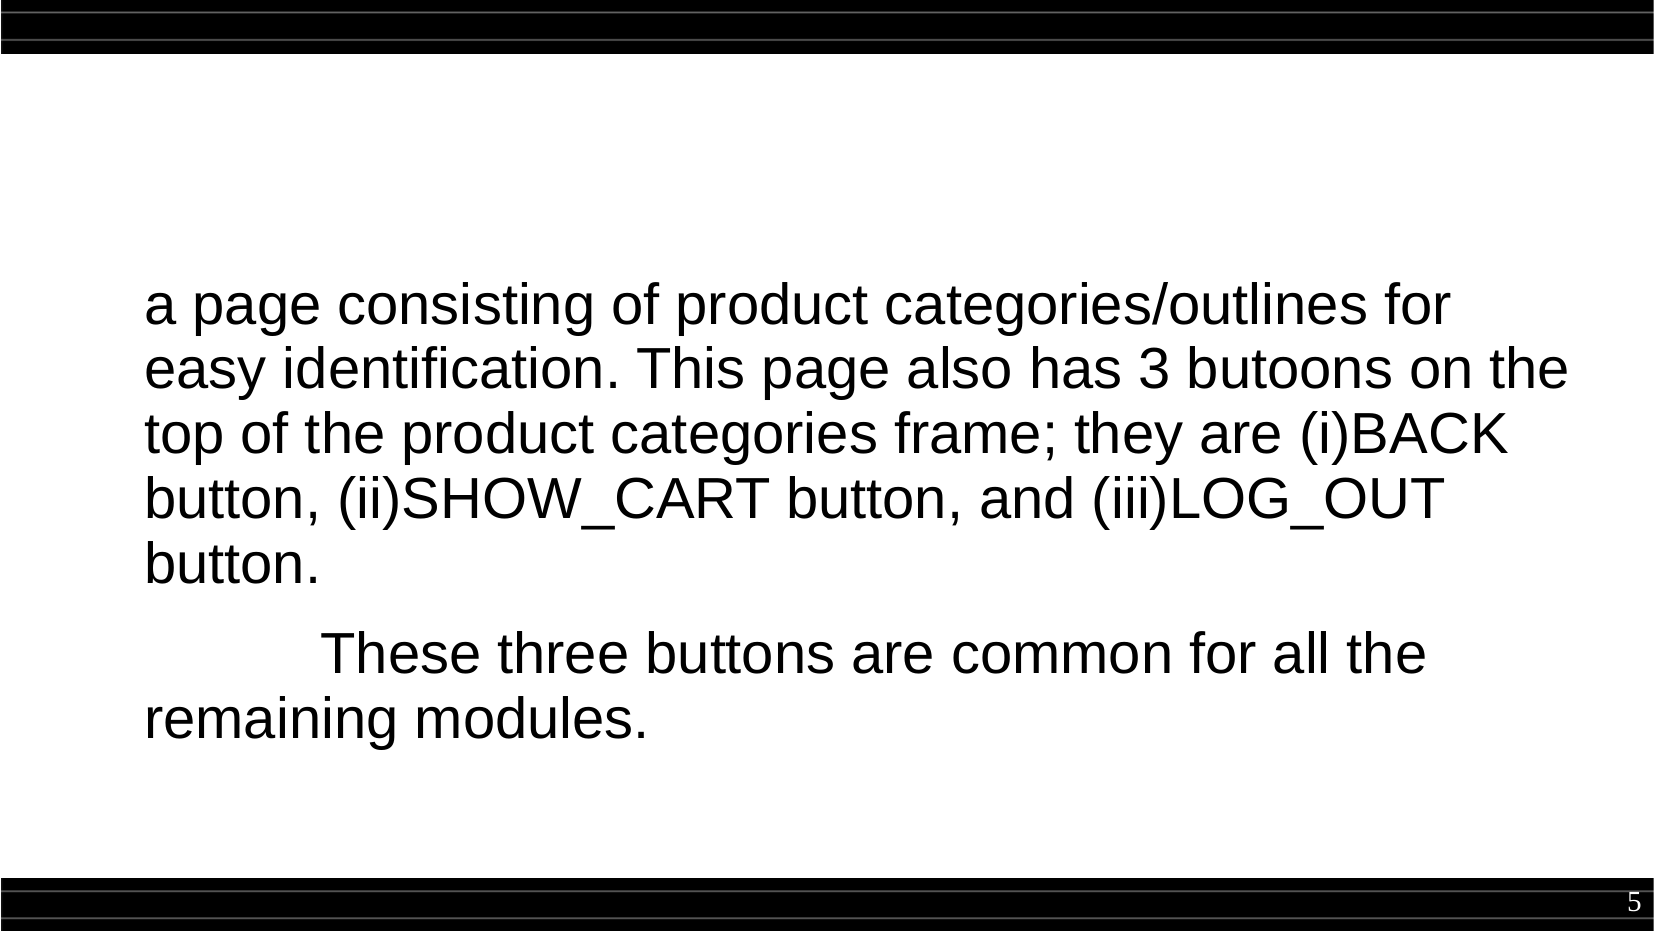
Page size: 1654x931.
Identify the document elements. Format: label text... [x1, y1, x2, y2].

picture [1, 0, 1654, 54]
list a page consisting of product categories/outlines for easy identification. This page also has 3 butoons on the top of the product categories frame; they are (i)BACK button, (ii)SHOW_CART button, and (iii)LOG_OUT button. These three buttons are common for all the remaining modules. [82, 271, 1571, 758]
picture [1, 878, 1654, 931]
